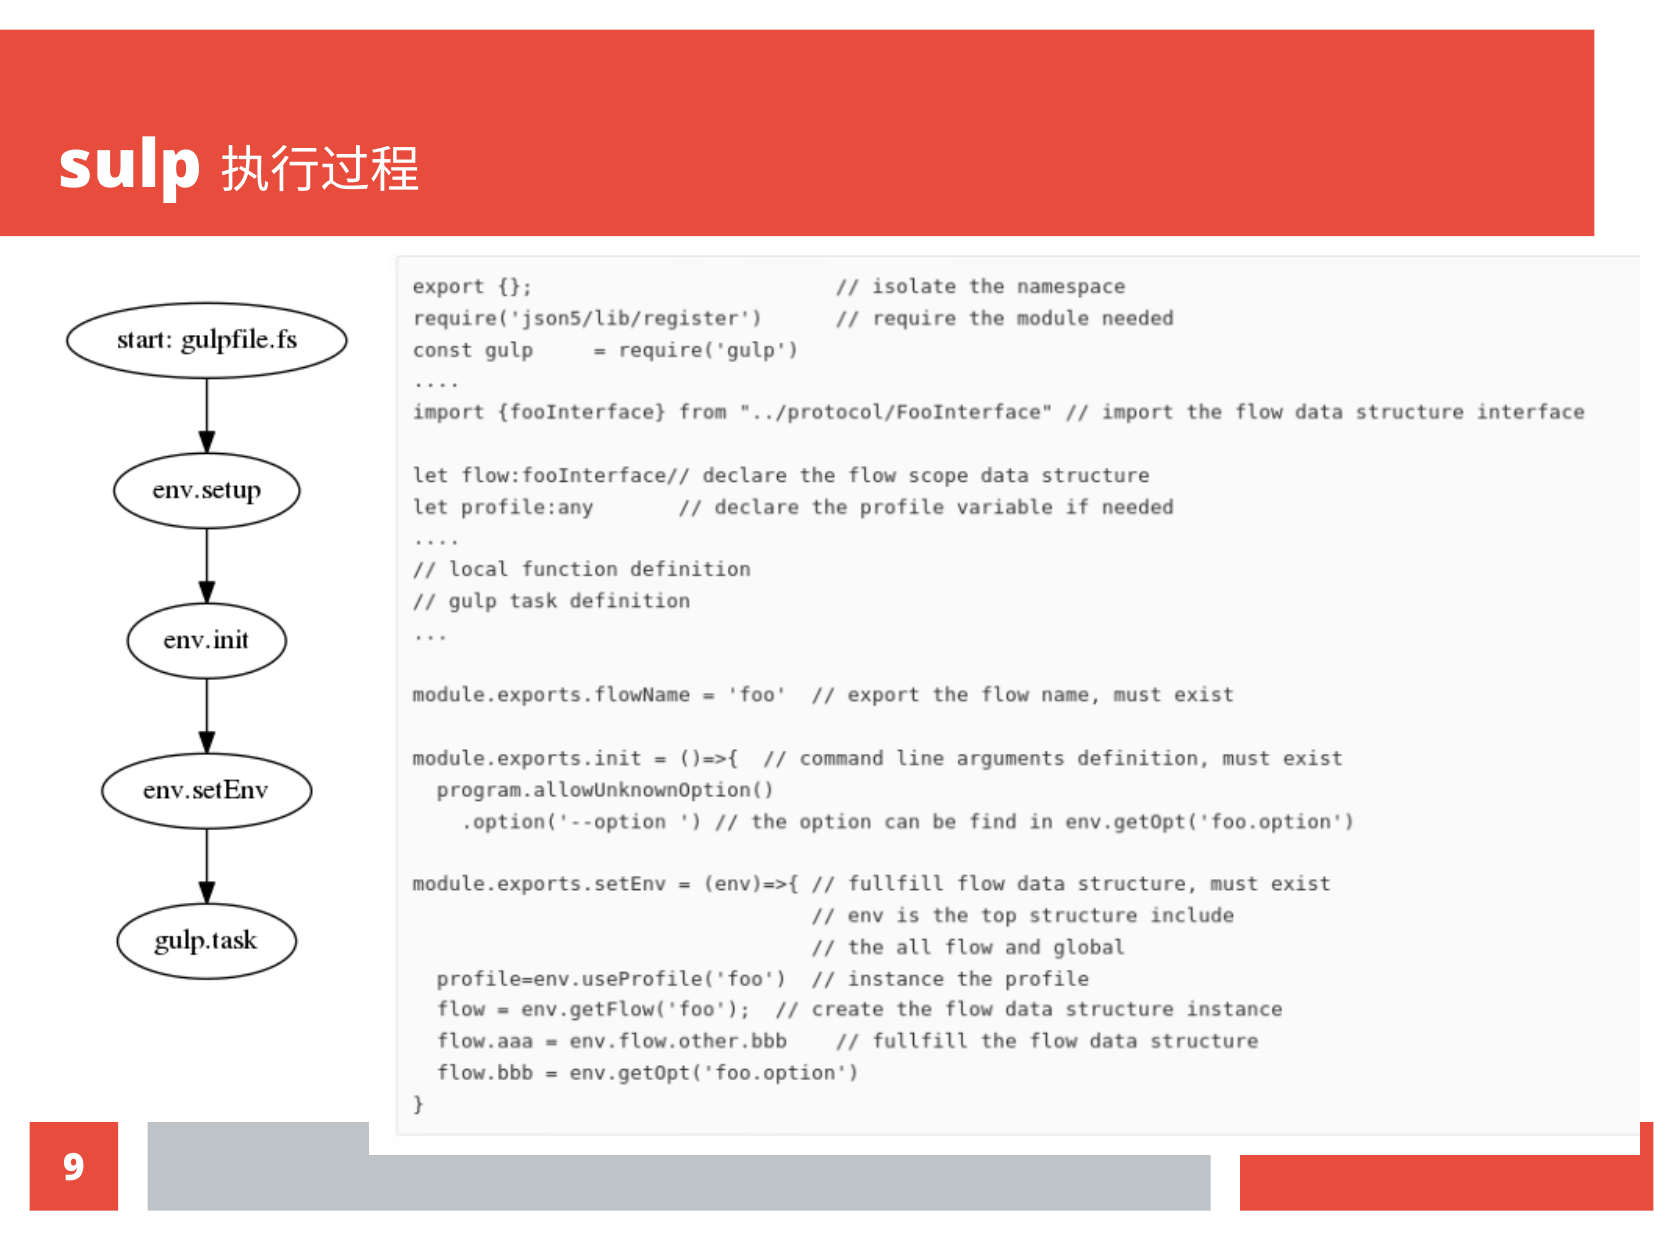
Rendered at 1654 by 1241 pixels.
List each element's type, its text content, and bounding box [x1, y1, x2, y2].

title sulp执行过程 [59, 59, 1595, 207]
picture [369, 240, 1640, 1155]
picture [59, 295, 355, 988]
